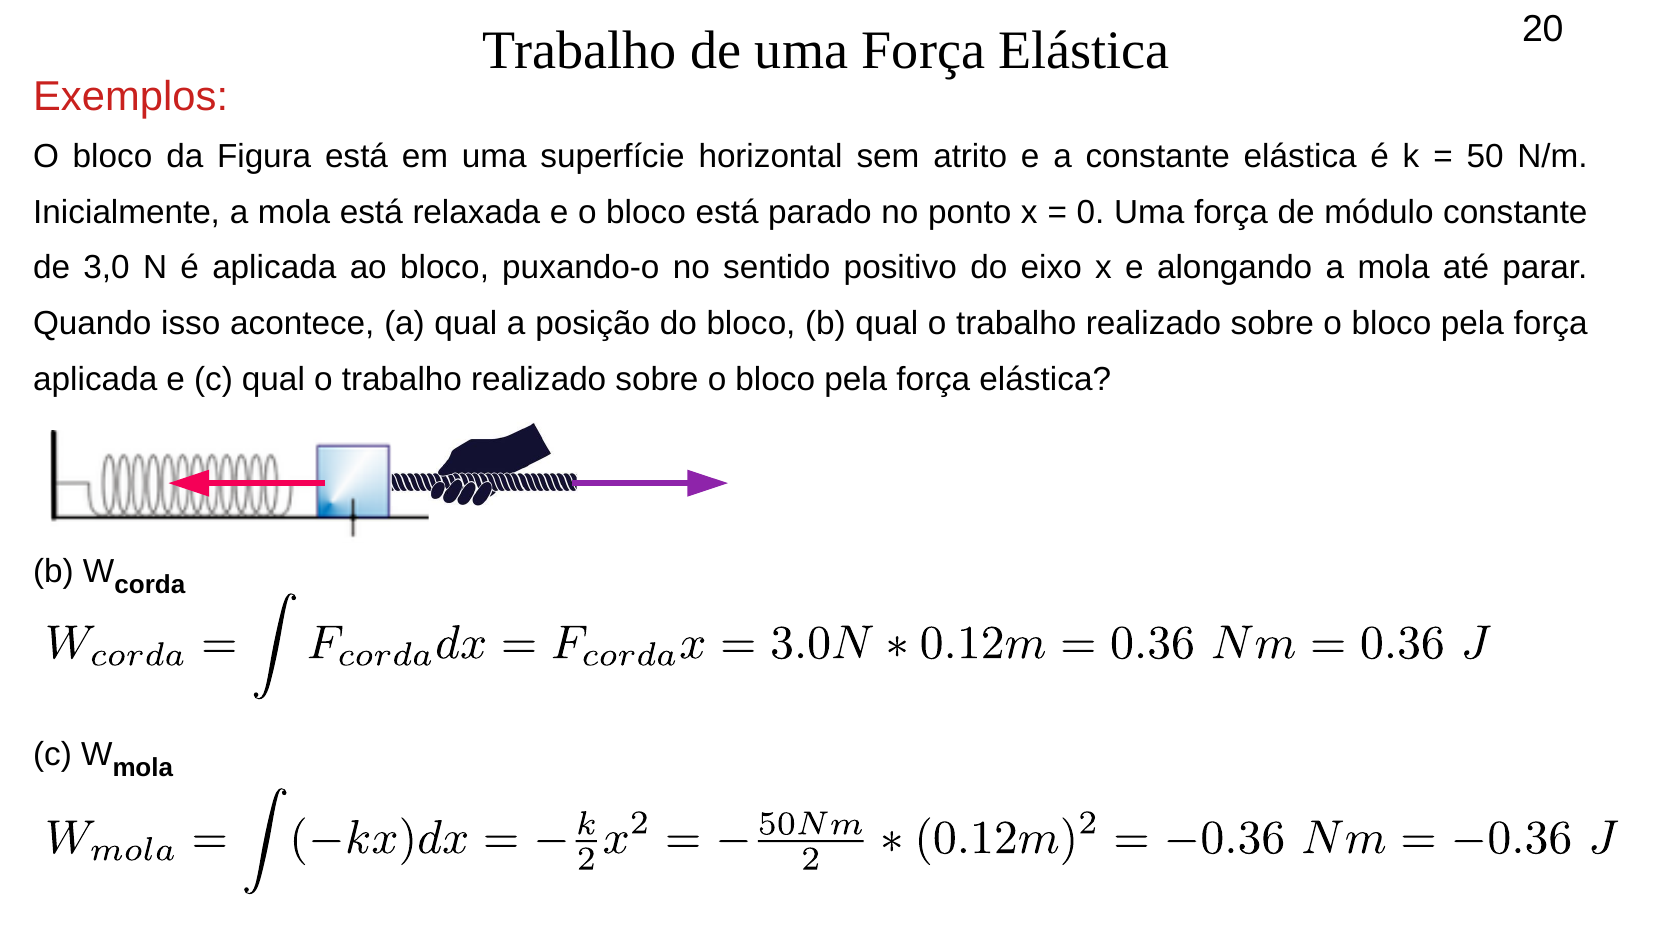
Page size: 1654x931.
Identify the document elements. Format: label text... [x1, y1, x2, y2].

text_box Exemplos: O bloco da Figura está em uma superfície horizontal sem atrito e a constante elástica é k = 50 N/m. Inicialmente, a mola está relaxada e o bloco está parado no ponto x = 0. Uma força de módulo constante de 3,0 N é aplicada ao bloco, puxando-o no sentido positivo do eixo x e alongando a mola até parar. Quando isso acontece, (a) qual a posição do bloco, (b) qual o trabalho realizado sobre o bloco pela força aplicada e (c) qual o trabalho realizado sobre o bloco pela força elástica? (b) Wcorda (c) Wmola [18, 65, 1612, 790]
text_box <number> [1507, 0, 1654, 71]
text_box Trabalho de uma Força Elástica [468, 0, 1186, 88]
picture [50, 419, 580, 543]
picture [42, 591, 1493, 702]
picture [42, 786, 1621, 896]
